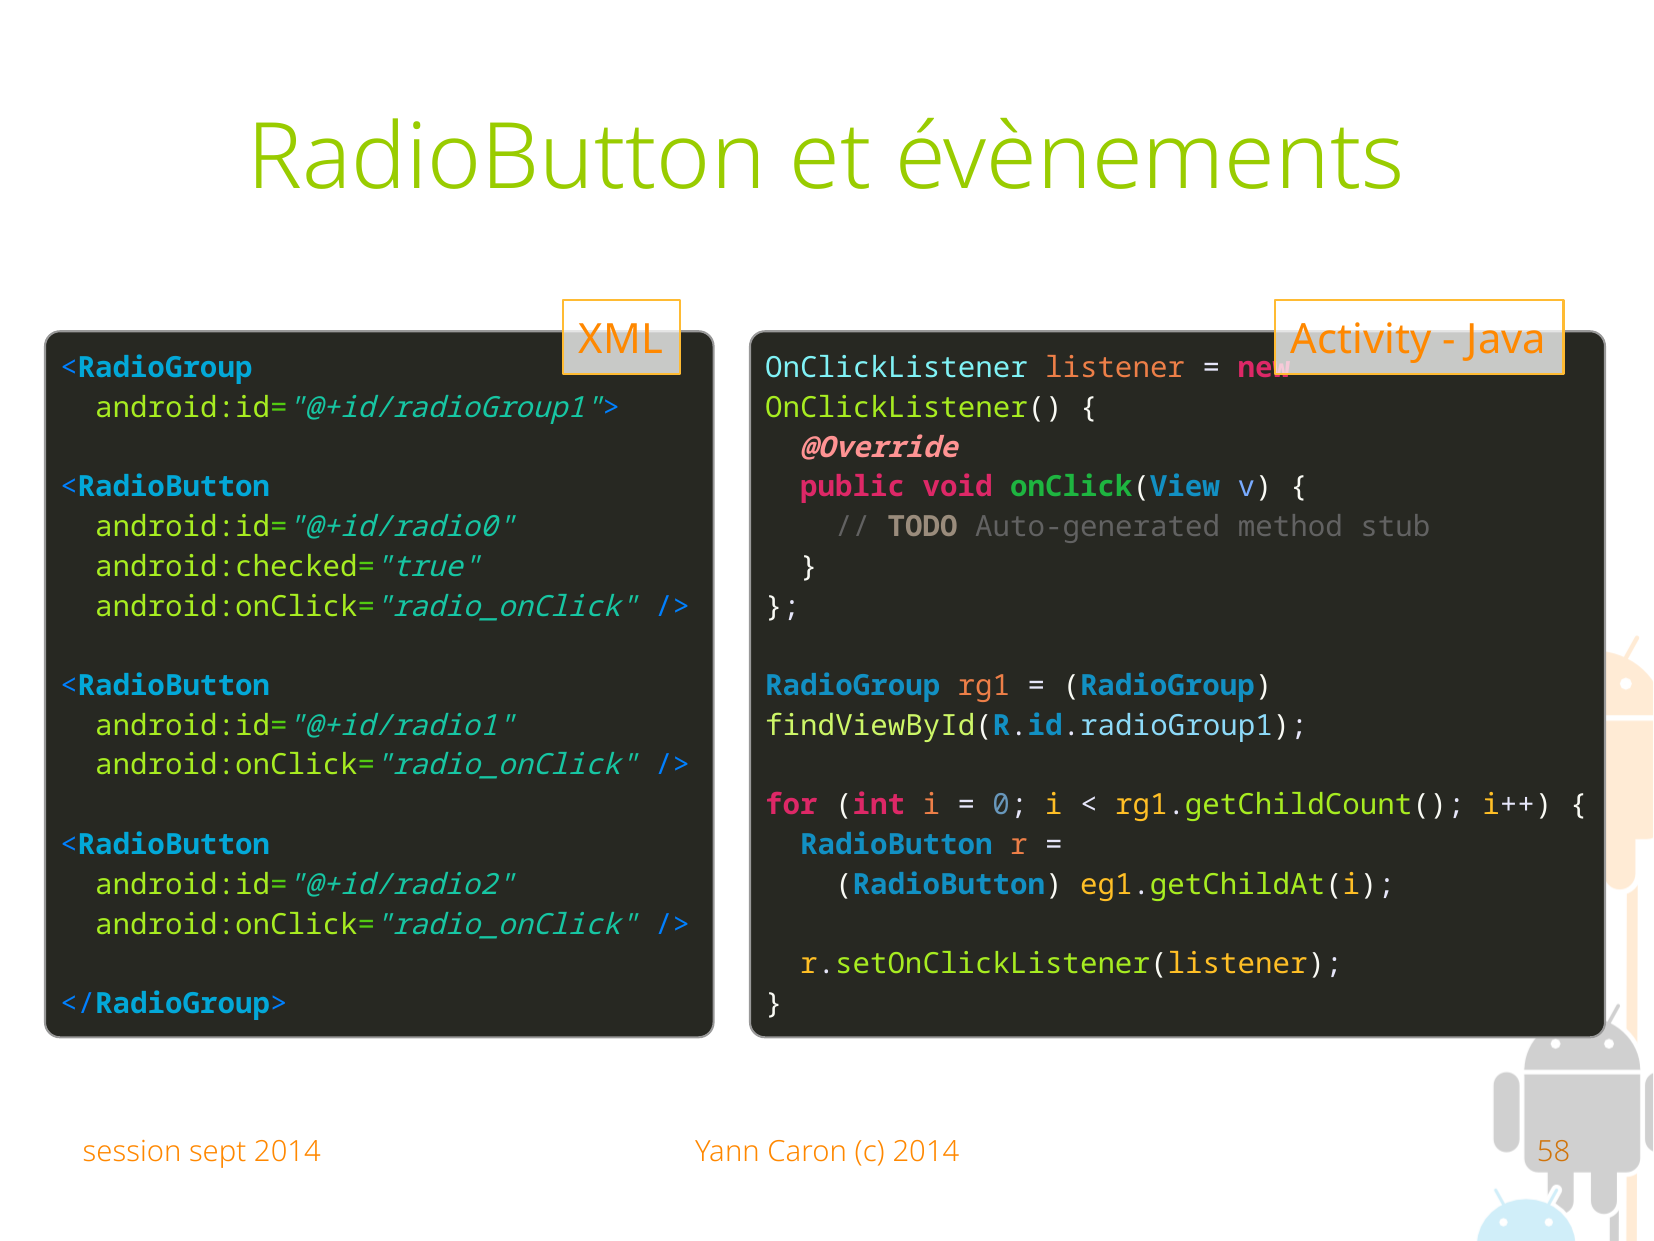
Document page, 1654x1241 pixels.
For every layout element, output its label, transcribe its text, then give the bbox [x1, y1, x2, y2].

title RadioButton et évènements [82, 49, 1571, 257]
text_box OnClickListener listener = new OnClickListener() { @Override public void onClick(View v) { // TODO Auto-generated method stub } }; RadioGroup rg1 = (RadioGroup) findViewById(R.id.radioGroup1); for (int i = 0; i < rg1.getChildCount(); i++) { RadioButton r = (RadioButton) eg1.getChildAt(i); r.setOnClickListener(listener); } [750, 331, 1606, 944]
text_box Activity - Java [1275, 300, 1564, 366]
text_box <RadioGroup android:id="@+id/radioGroup1"> <RadioButton android:id="@+id/radio0" android:checked="true" android:onClick="radio_onClick" /> <RadioButton android:id="@+id/radio1" android:onClick="radio_onClick" /> <RadioButton android:id="@+id/radio2" android:onClick="radio_onClick" /> </RadioGroup> [45, 331, 714, 944]
text_box XML [563, 300, 681, 366]
picture [240, 423, 1654, 1241]
